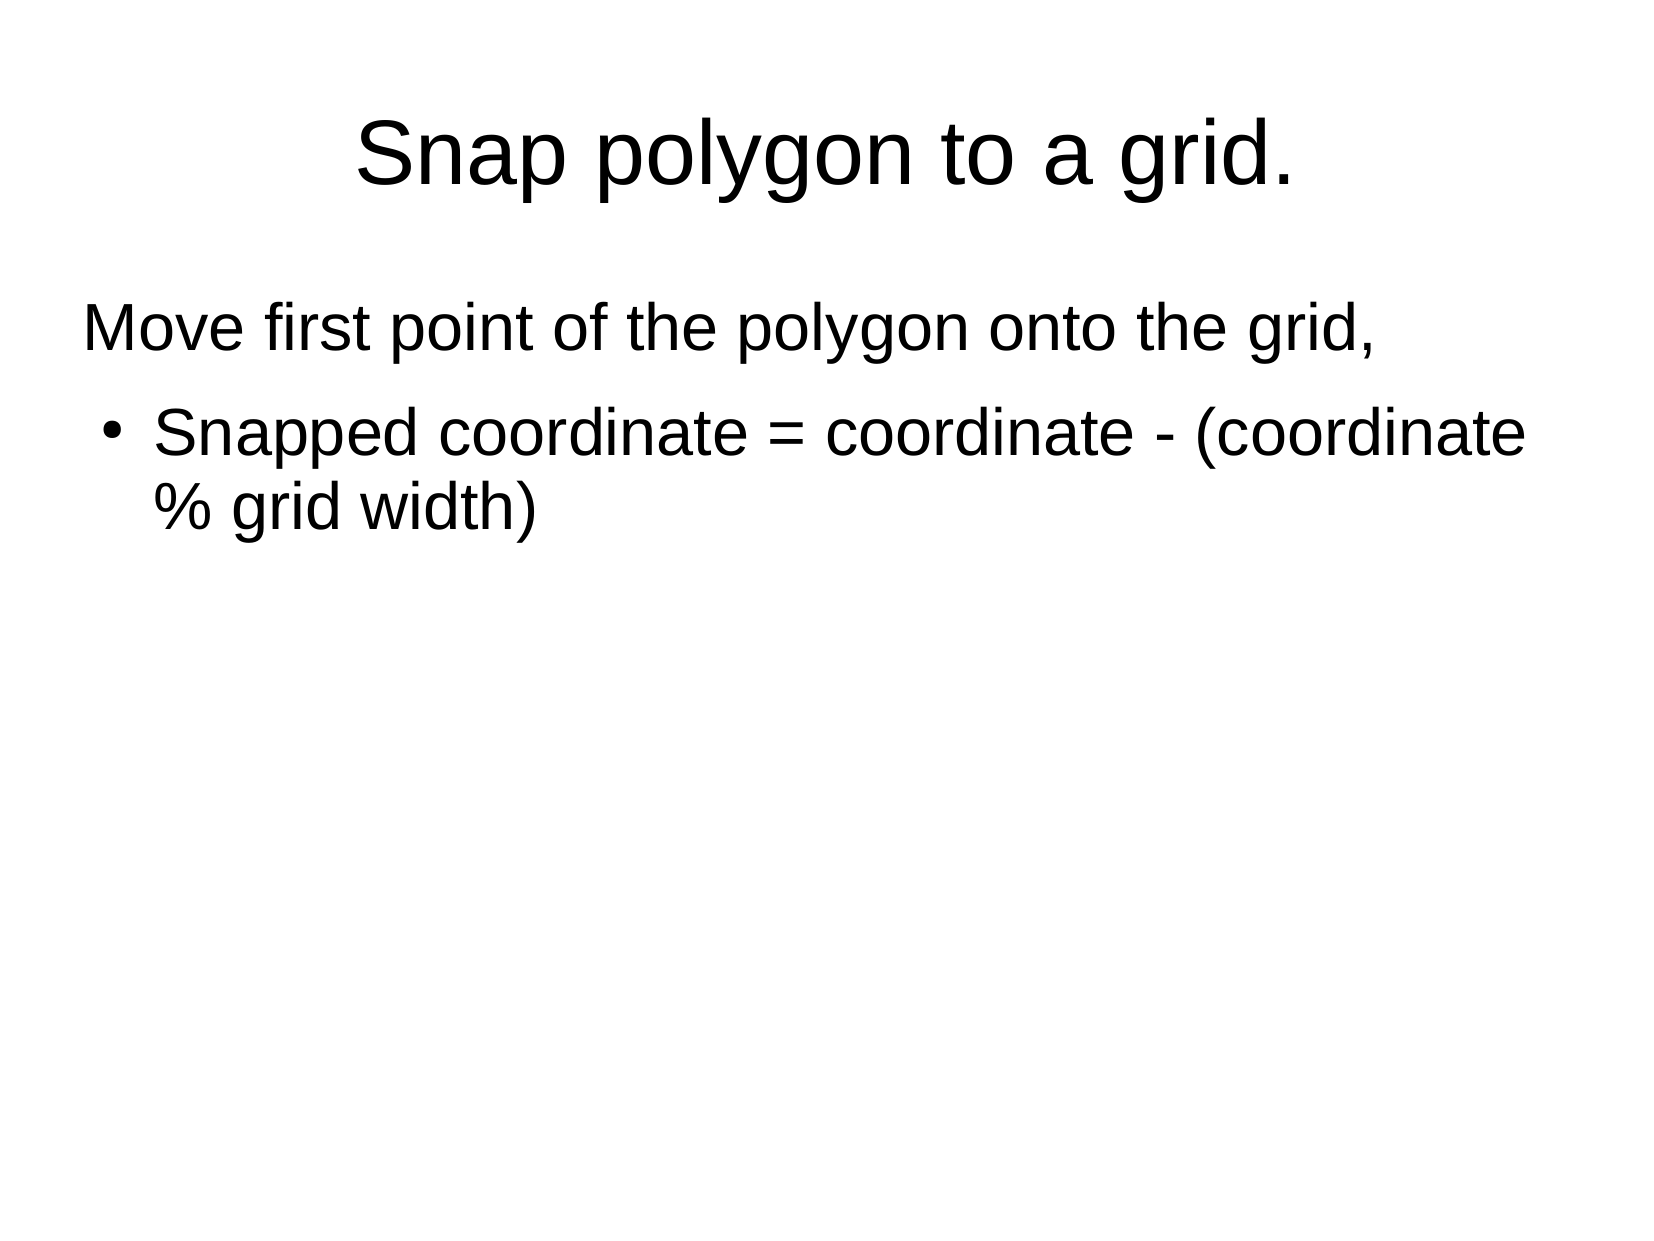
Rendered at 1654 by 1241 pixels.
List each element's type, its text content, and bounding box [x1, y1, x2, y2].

list Move first point of the polygon onto the grid, Snapped coordinate = coordinate - (coordinate % grid width) [82, 290, 1538, 1010]
title Snap polygon to a grid. [82, 49, 1571, 257]
